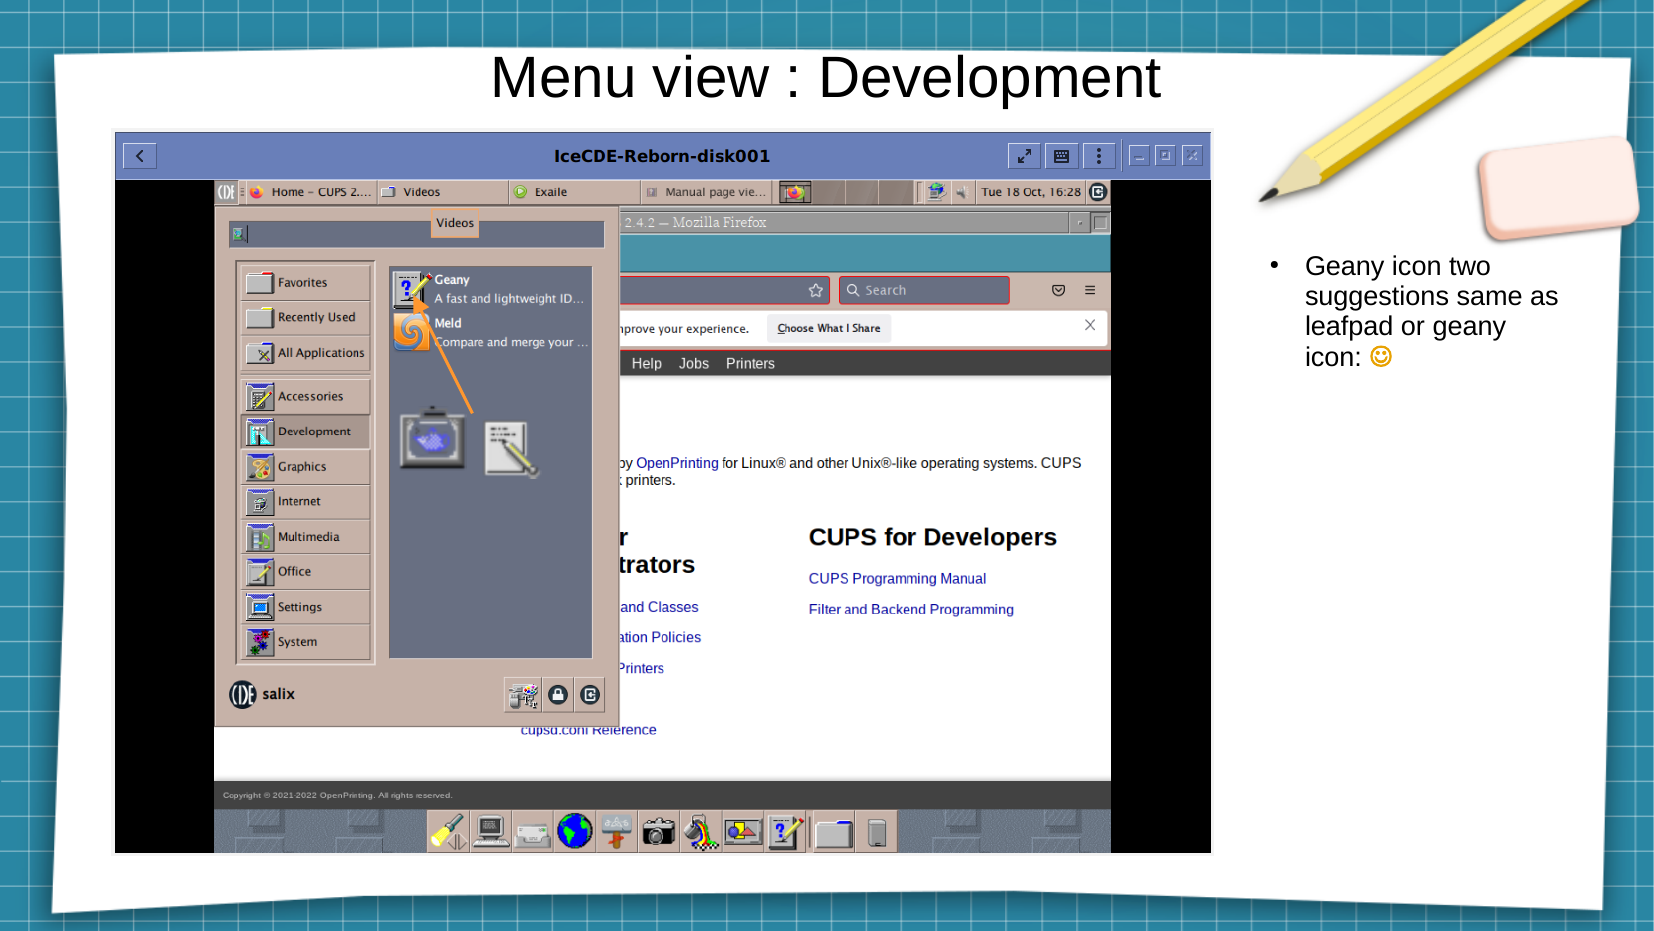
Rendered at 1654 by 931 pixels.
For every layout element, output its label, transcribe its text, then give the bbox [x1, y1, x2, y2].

title Menu view : Development [82, 37, 1571, 119]
text_box Geany icon two suggestions same as leafpad or geany icon: ☺ [1254, 243, 1580, 621]
picture [0, 0, 1654, 931]
